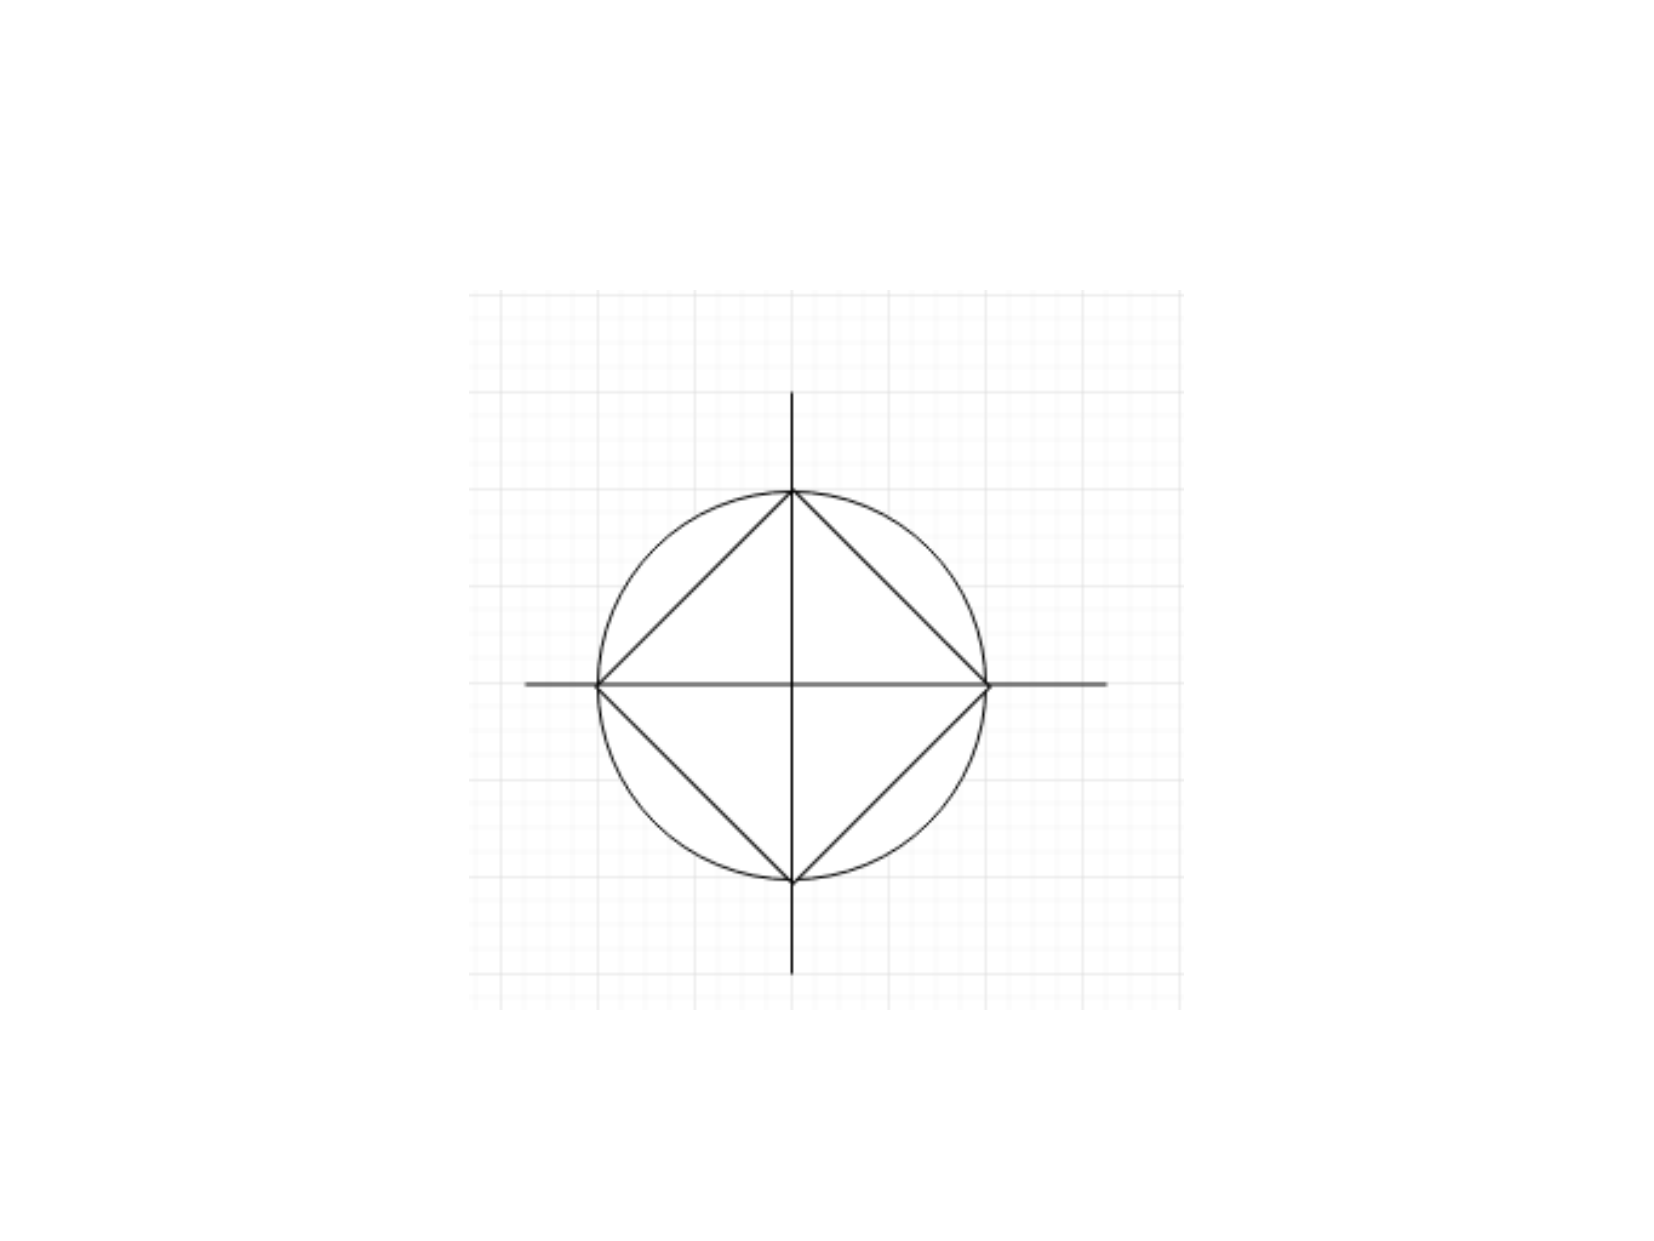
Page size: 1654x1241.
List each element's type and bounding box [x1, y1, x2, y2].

picture [469, 290, 1184, 1010]
